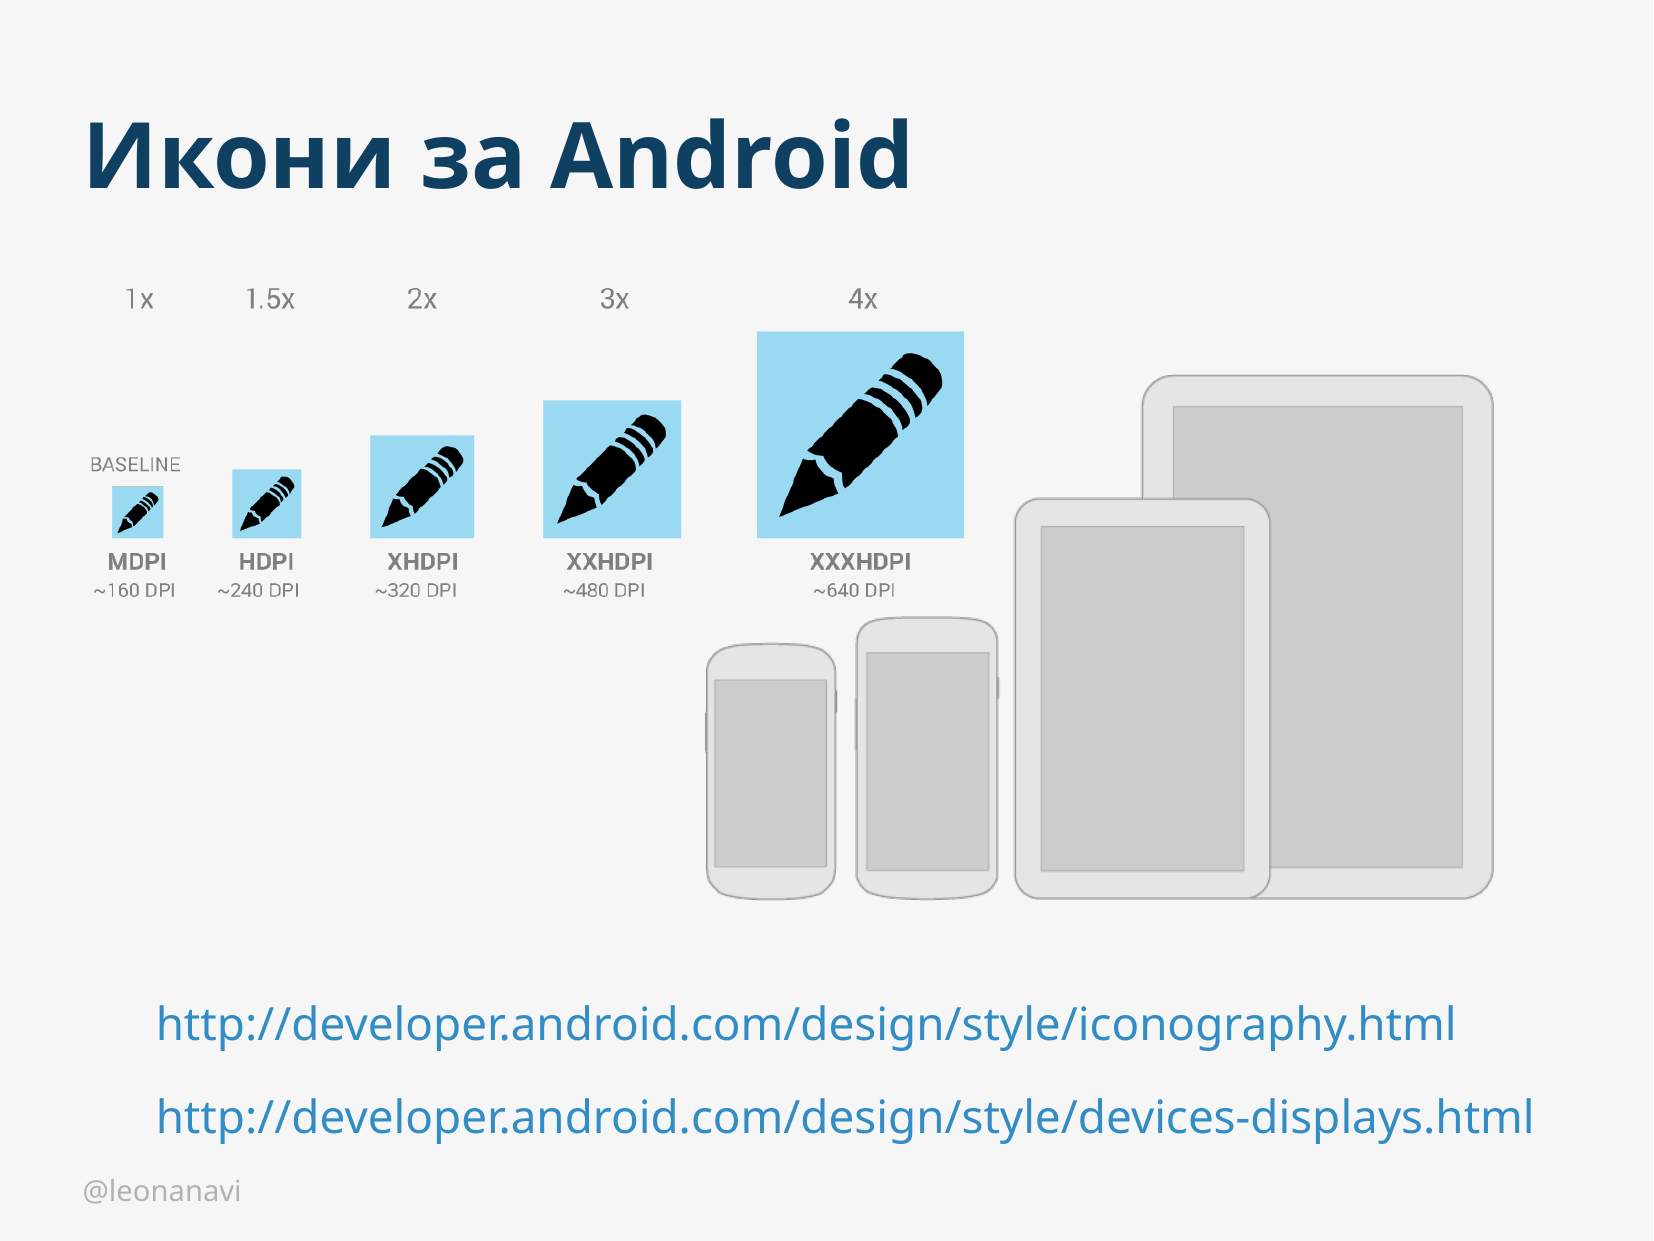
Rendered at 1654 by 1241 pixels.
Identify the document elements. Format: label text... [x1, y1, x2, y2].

picture [83, 270, 1494, 901]
text_box http://developer.android.com/design/style/iconography.html http://developer.android.com/design/style/devices-displays.html [105, 984, 1653, 1241]
title Икони за Android [82, 49, 1571, 257]
